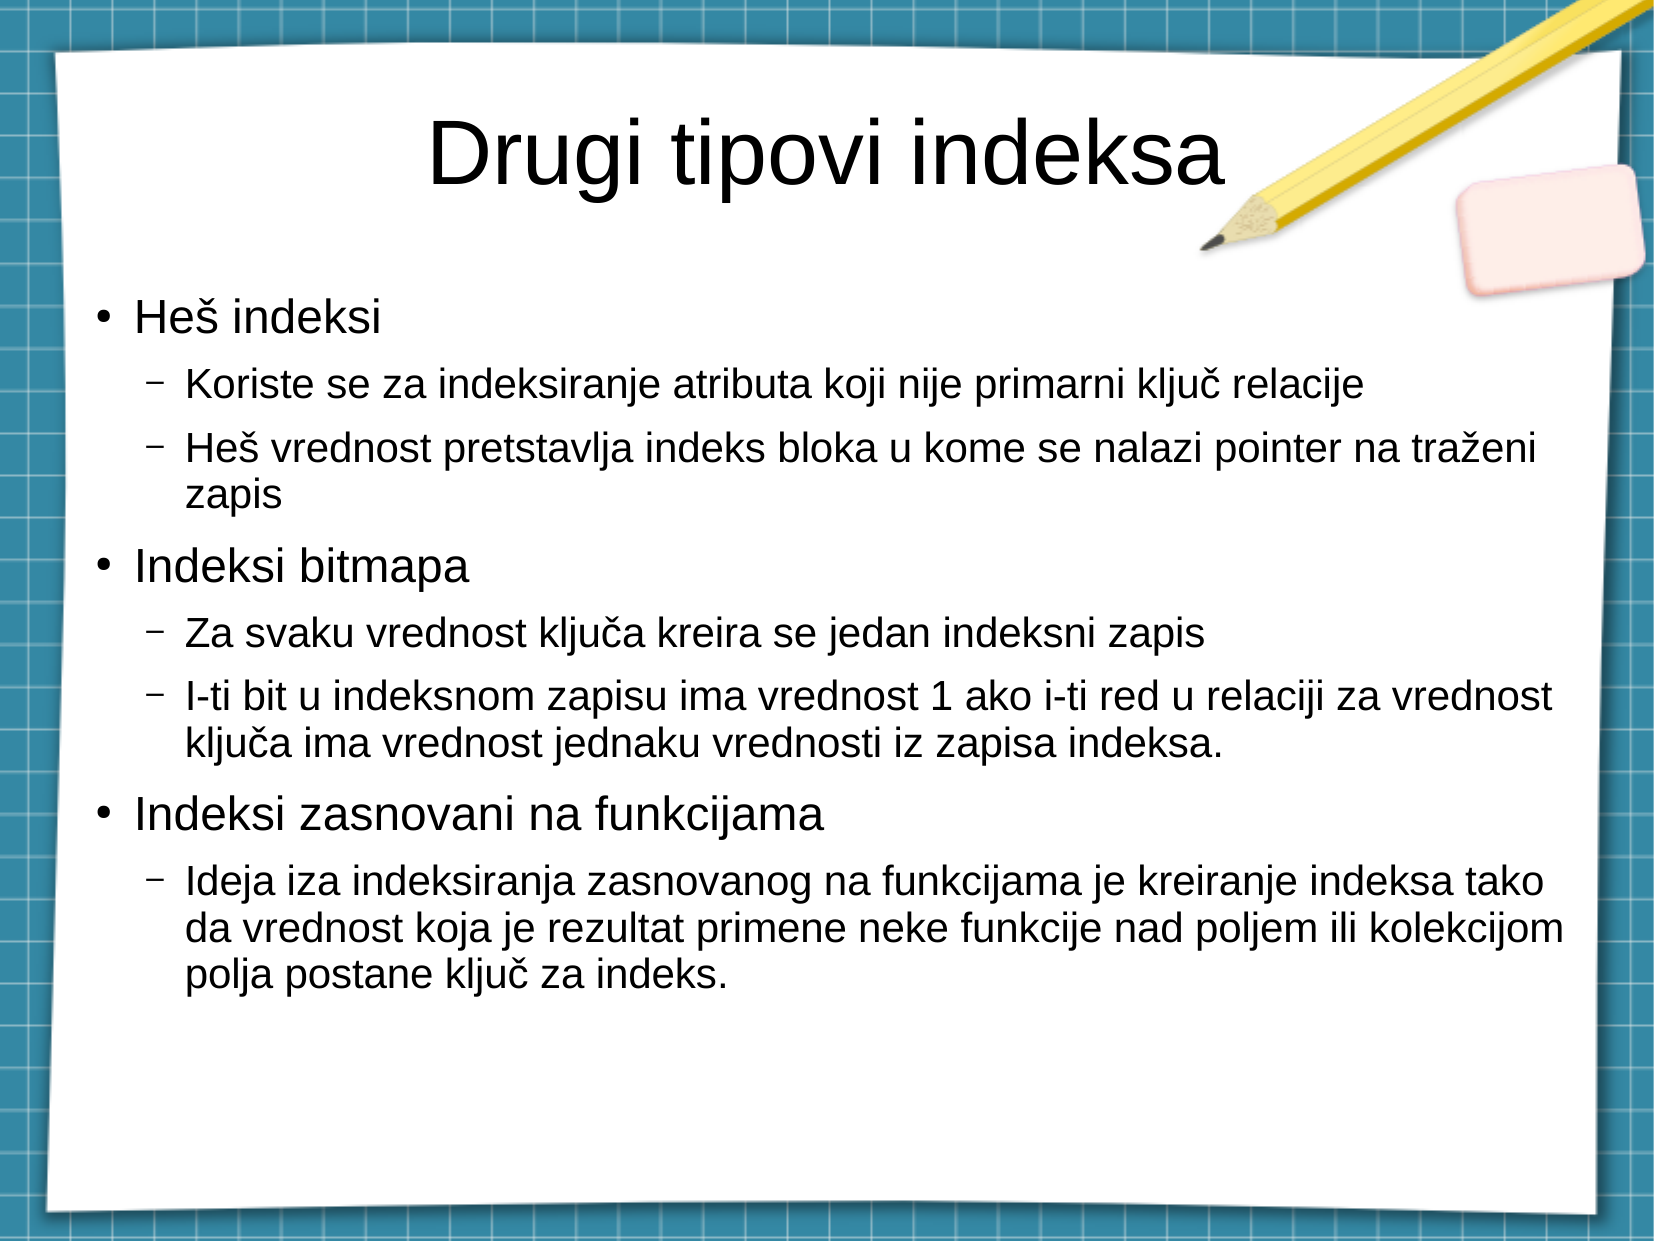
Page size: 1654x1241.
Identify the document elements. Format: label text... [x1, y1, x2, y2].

title Drugi tipovi indeksa [82, 49, 1571, 257]
list Heš indeksi Koriste se za indeksiranje atributa koji nije primarni ključ relacije Heš vrednost pretstavlja indeks bloka u kome se nalazi pointer na traženi zapis Indeksi bitmapa Za svaku vrednost ključa kreira se jedan indeksni zapis I-ti bit u indeksnom zapisu ima vrednost 1 ako i-ti red u relaciji za vrednost ključa ima vrednost jednaku vrednosti iz zapisa indeksa. Indeksi zasnovani na funkcijama Ideja iza indeksiranja zasnovanog na funkcijama je kreiranje indeksa tako da vrednost koja je rezultat primene neke funkcije nad poljem ili kolekcijom polja postane ključ za indeks. [82, 290, 1571, 1010]
picture [0, 0, 1654, 1241]
